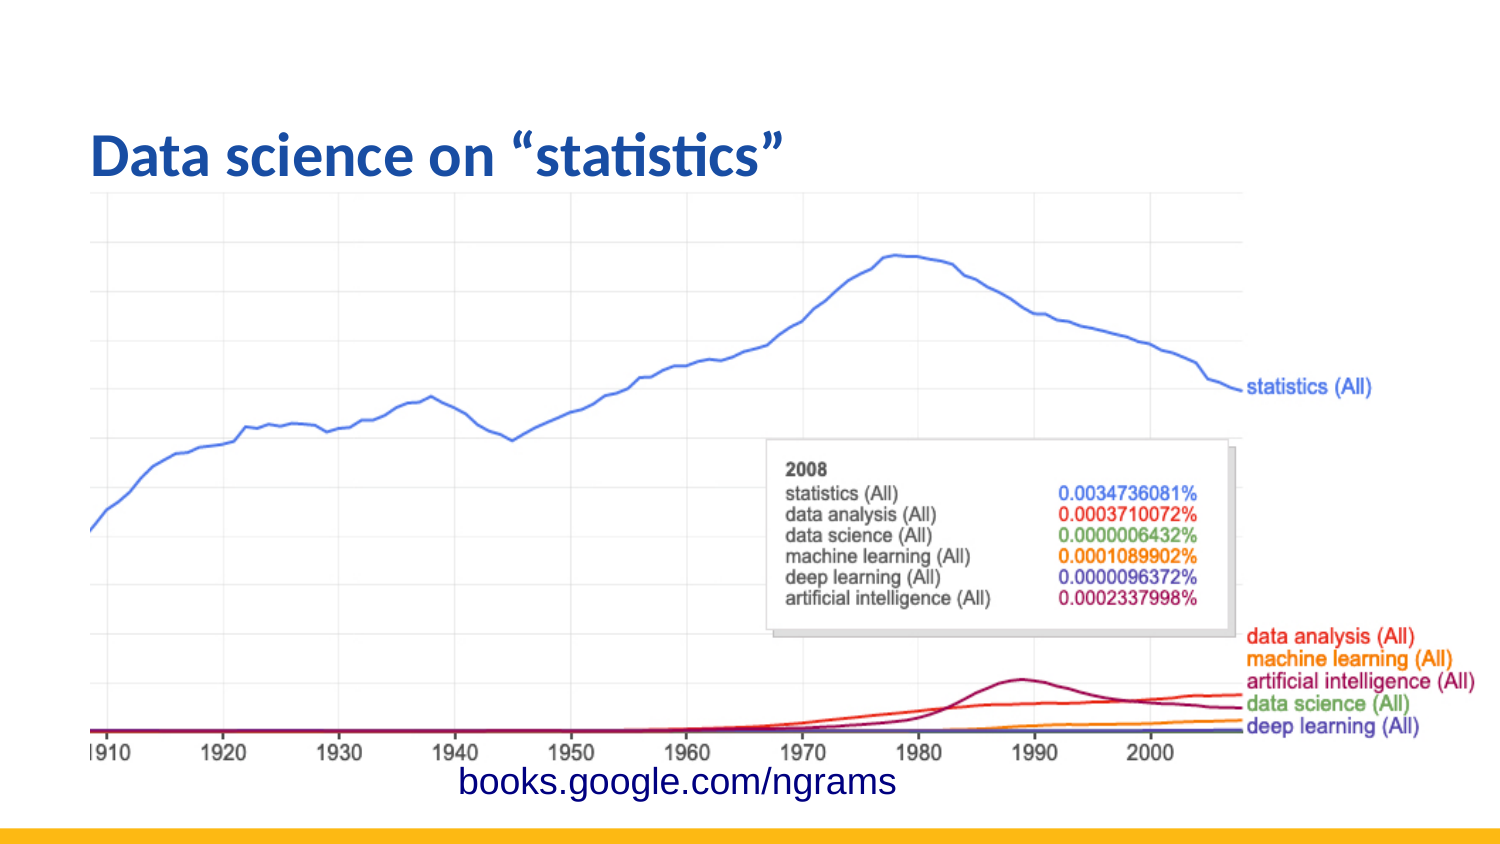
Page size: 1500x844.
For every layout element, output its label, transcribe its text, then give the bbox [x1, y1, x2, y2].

picture [90, 180, 1480, 766]
text_box books.google.com/ngrams [443, 753, 1036, 811]
title Data science on “statistics” [75, 0, 1425, 197]
